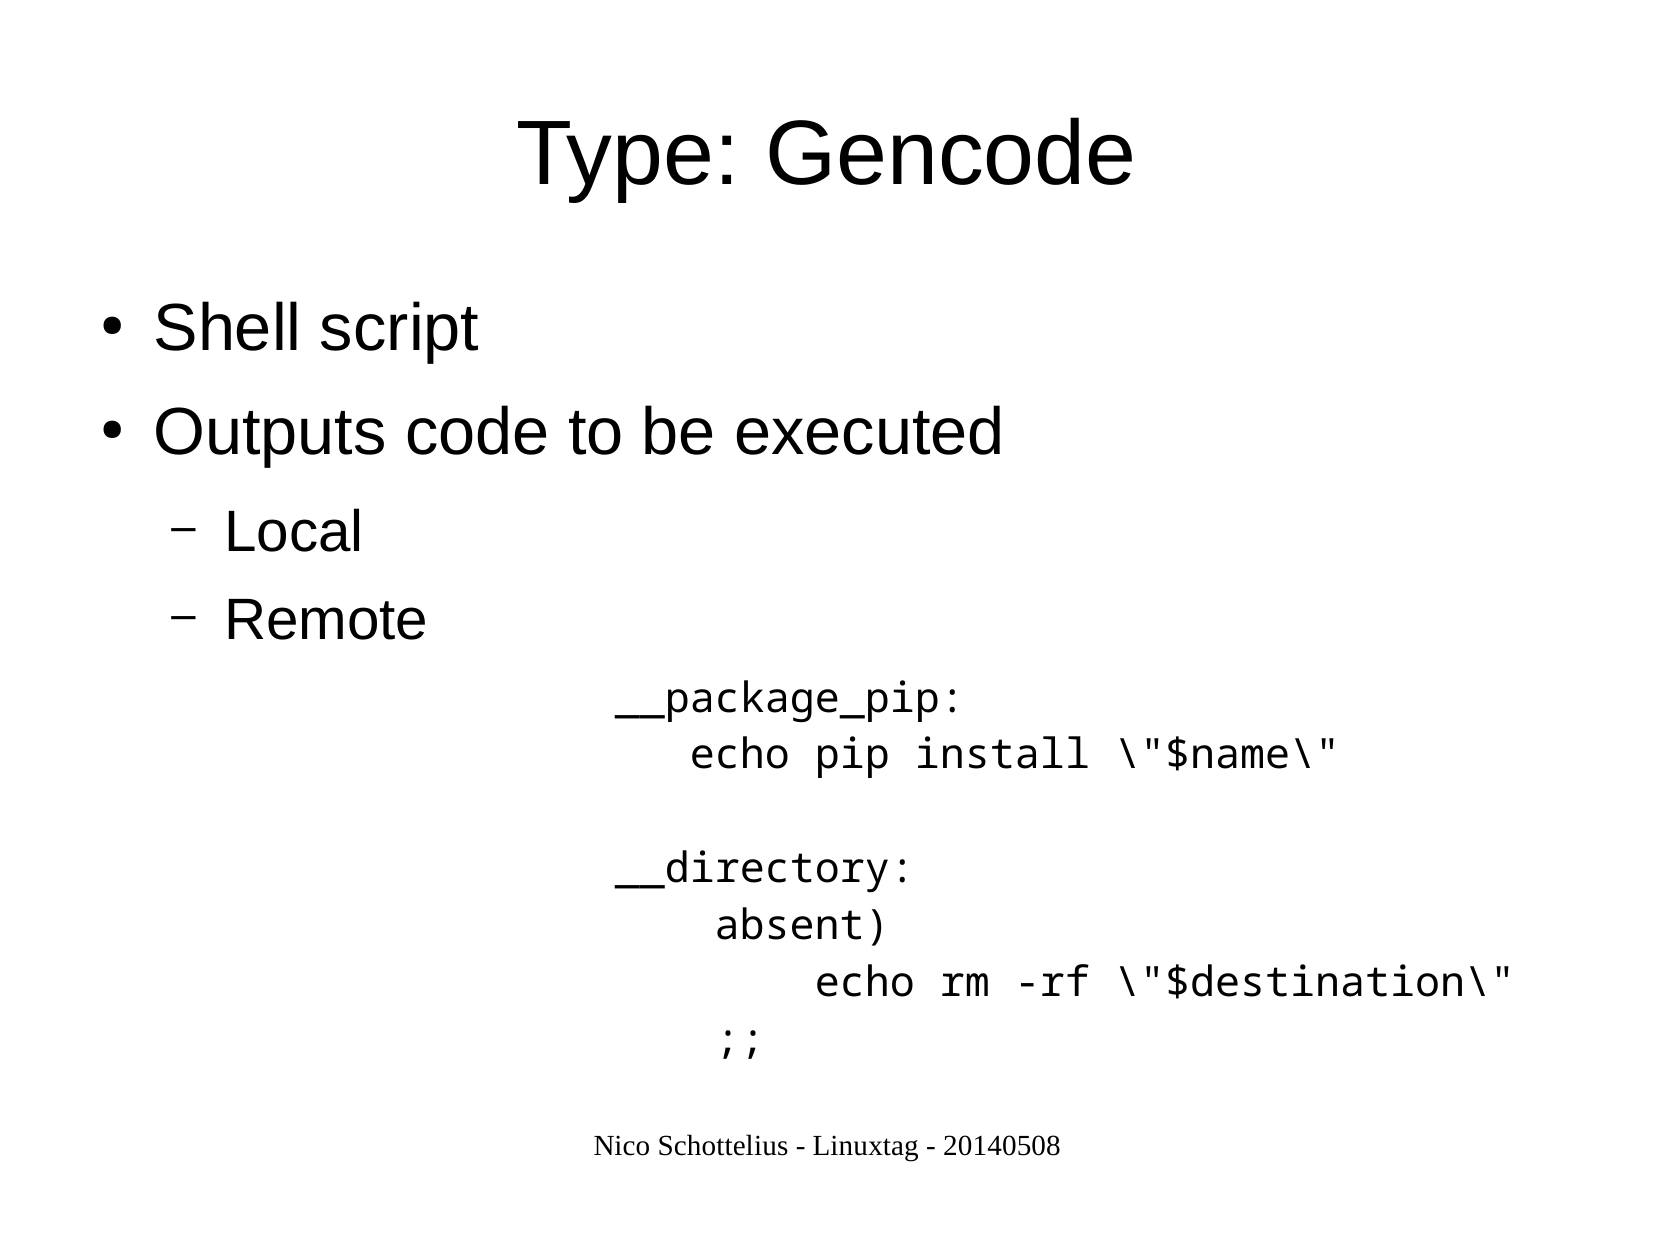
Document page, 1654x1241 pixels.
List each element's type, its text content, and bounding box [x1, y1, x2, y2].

title Type: Gencode [82, 49, 1571, 257]
text_box __package_pip: echo pip install \"$name\" __directory: absent) echo rm -rf \"$destination\" ;; [599, 659, 1620, 1241]
list Shell script Outputs code to be executed Local Remote [82, 290, 1538, 720]
